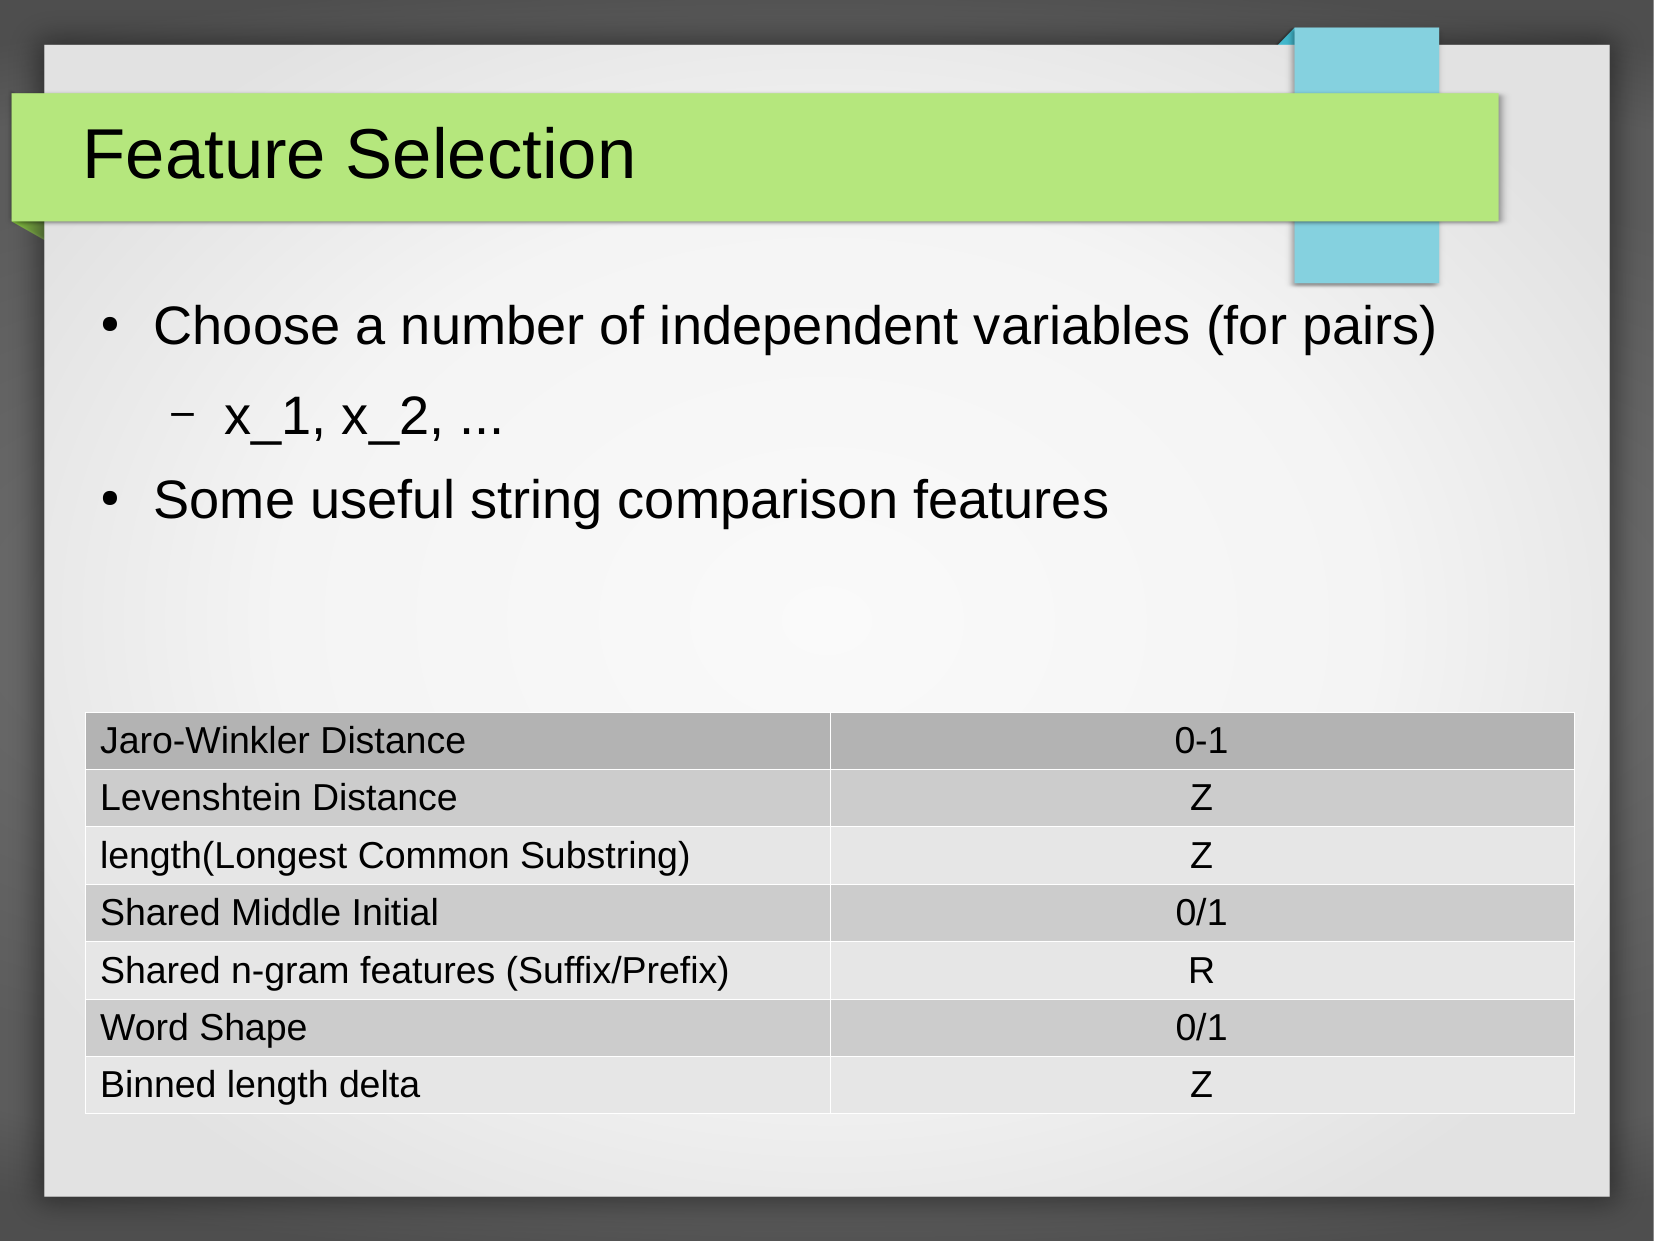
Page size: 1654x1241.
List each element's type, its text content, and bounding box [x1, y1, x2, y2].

table_cell Word Shape [86, 1000, 830, 1056]
table_header Jaro-Winkler Distance [86, 713, 830, 769]
table_cell 0/1 [831, 885, 1574, 941]
table_cell Shared n-gram features (Suffix/Prefix) [86, 942, 830, 999]
table_cell Z [831, 770, 1574, 826]
table_cell Z [831, 1057, 1574, 1113]
table_cell 0/1 [831, 1000, 1574, 1056]
table_cell Levenshtein Distance [86, 770, 830, 826]
title Feature Selection [82, 94, 1264, 213]
table_header 0-1 [831, 713, 1574, 769]
table_cell Binned length delta [86, 1057, 830, 1113]
table_cell Shared Middle Initial [86, 885, 830, 941]
table_cell Z [831, 827, 1574, 884]
table_cell length(Longest Common Substring) [86, 827, 830, 884]
picture [0, 0, 1654, 1241]
table_cell R [831, 942, 1574, 999]
list Choose a number of independent variables (for pairs) x_1, x_2, ... Some useful string comparison features [82, 295, 1571, 639]
